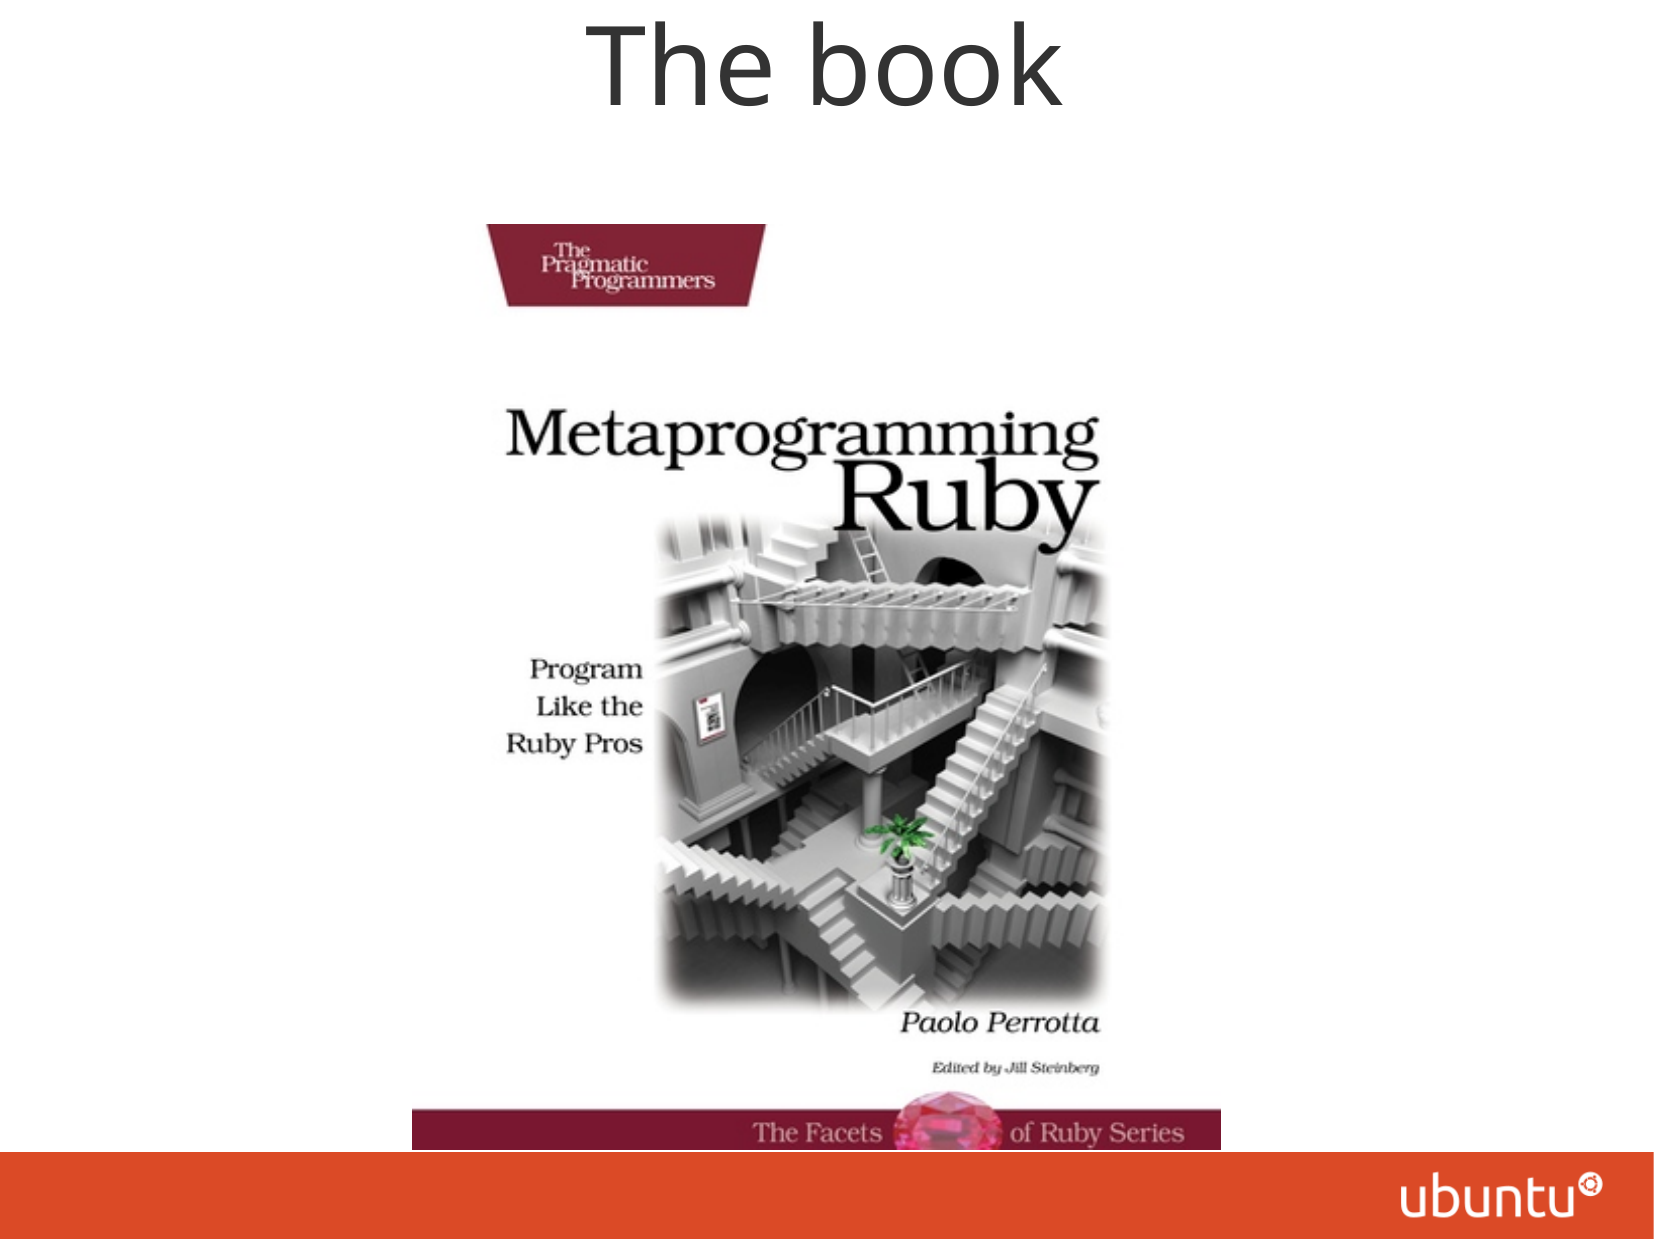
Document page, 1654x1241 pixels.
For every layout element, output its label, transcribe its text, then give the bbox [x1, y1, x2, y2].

picture [0, 1152, 1654, 1239]
picture [412, 224, 1221, 1150]
title The book [73, 0, 1613, 141]
